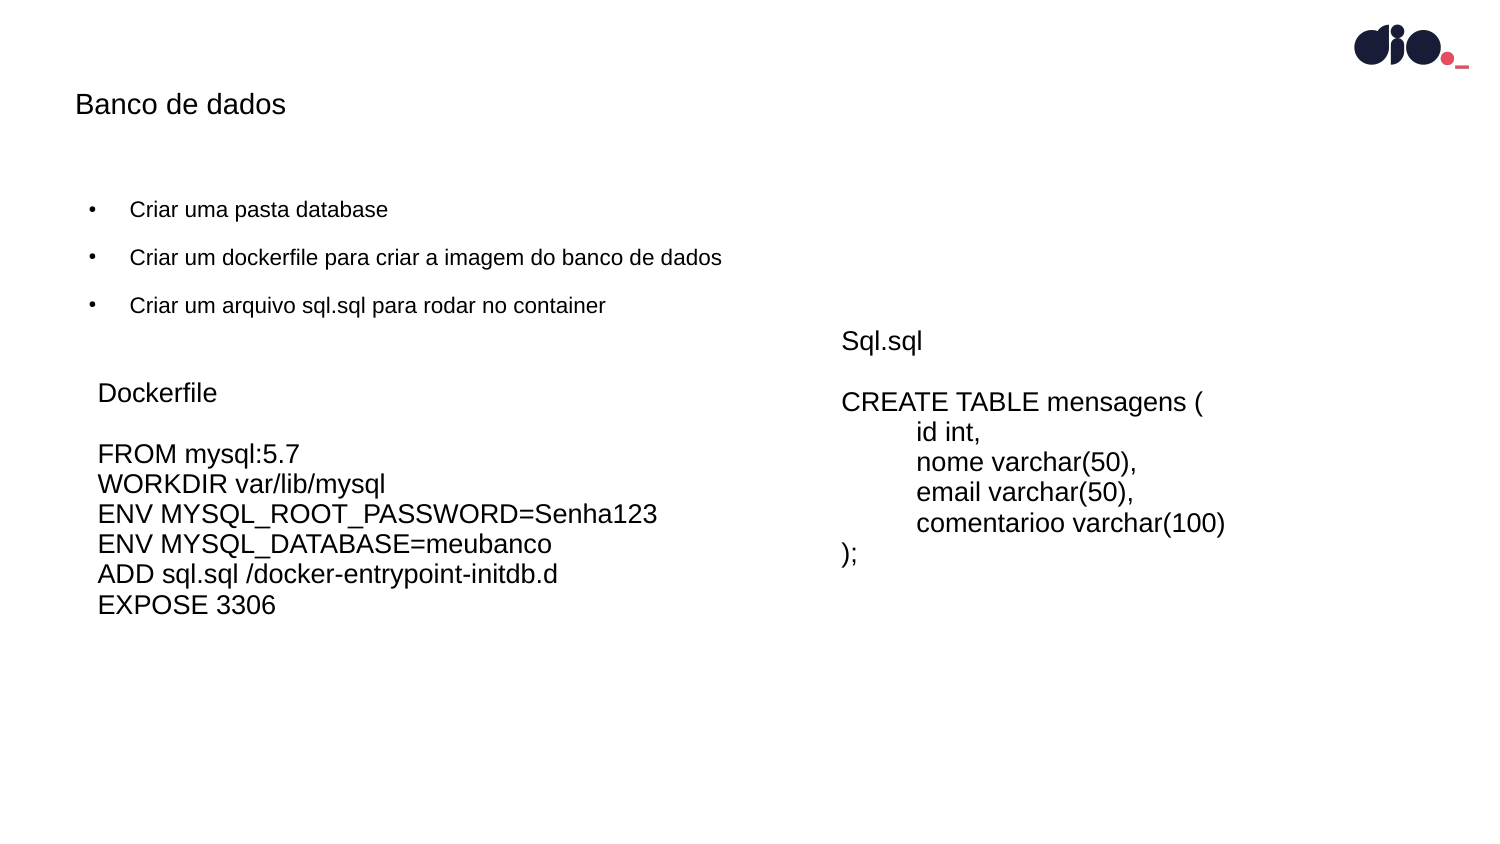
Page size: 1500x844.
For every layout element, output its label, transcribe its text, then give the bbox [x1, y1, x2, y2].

title Banco de dados [75, 33, 1425, 175]
picture [1339, 15, 1479, 78]
list Criar uma pasta database Criar um dockerfile para criar a imagem do banco de dados Criar um arquivo sql.sql para rodar no container [75, 197, 1425, 319]
text_box Dockerfile FROM mysql:5.7 WORKDIR var/lib/mysql ENV MYSQL_ROOT_PASSWORD=Senha123 ENV MYSQL_DATABASE=meubanco ADD sql.sql /docker-entrypoint-initdb.d EXPOSE 3306 [82, 370, 721, 628]
text_box Sql.sql CREATE TABLE mensagens ( id int, nome varchar(50), email varchar(50), comentarioo varchar(100) ); [826, 318, 1335, 576]
